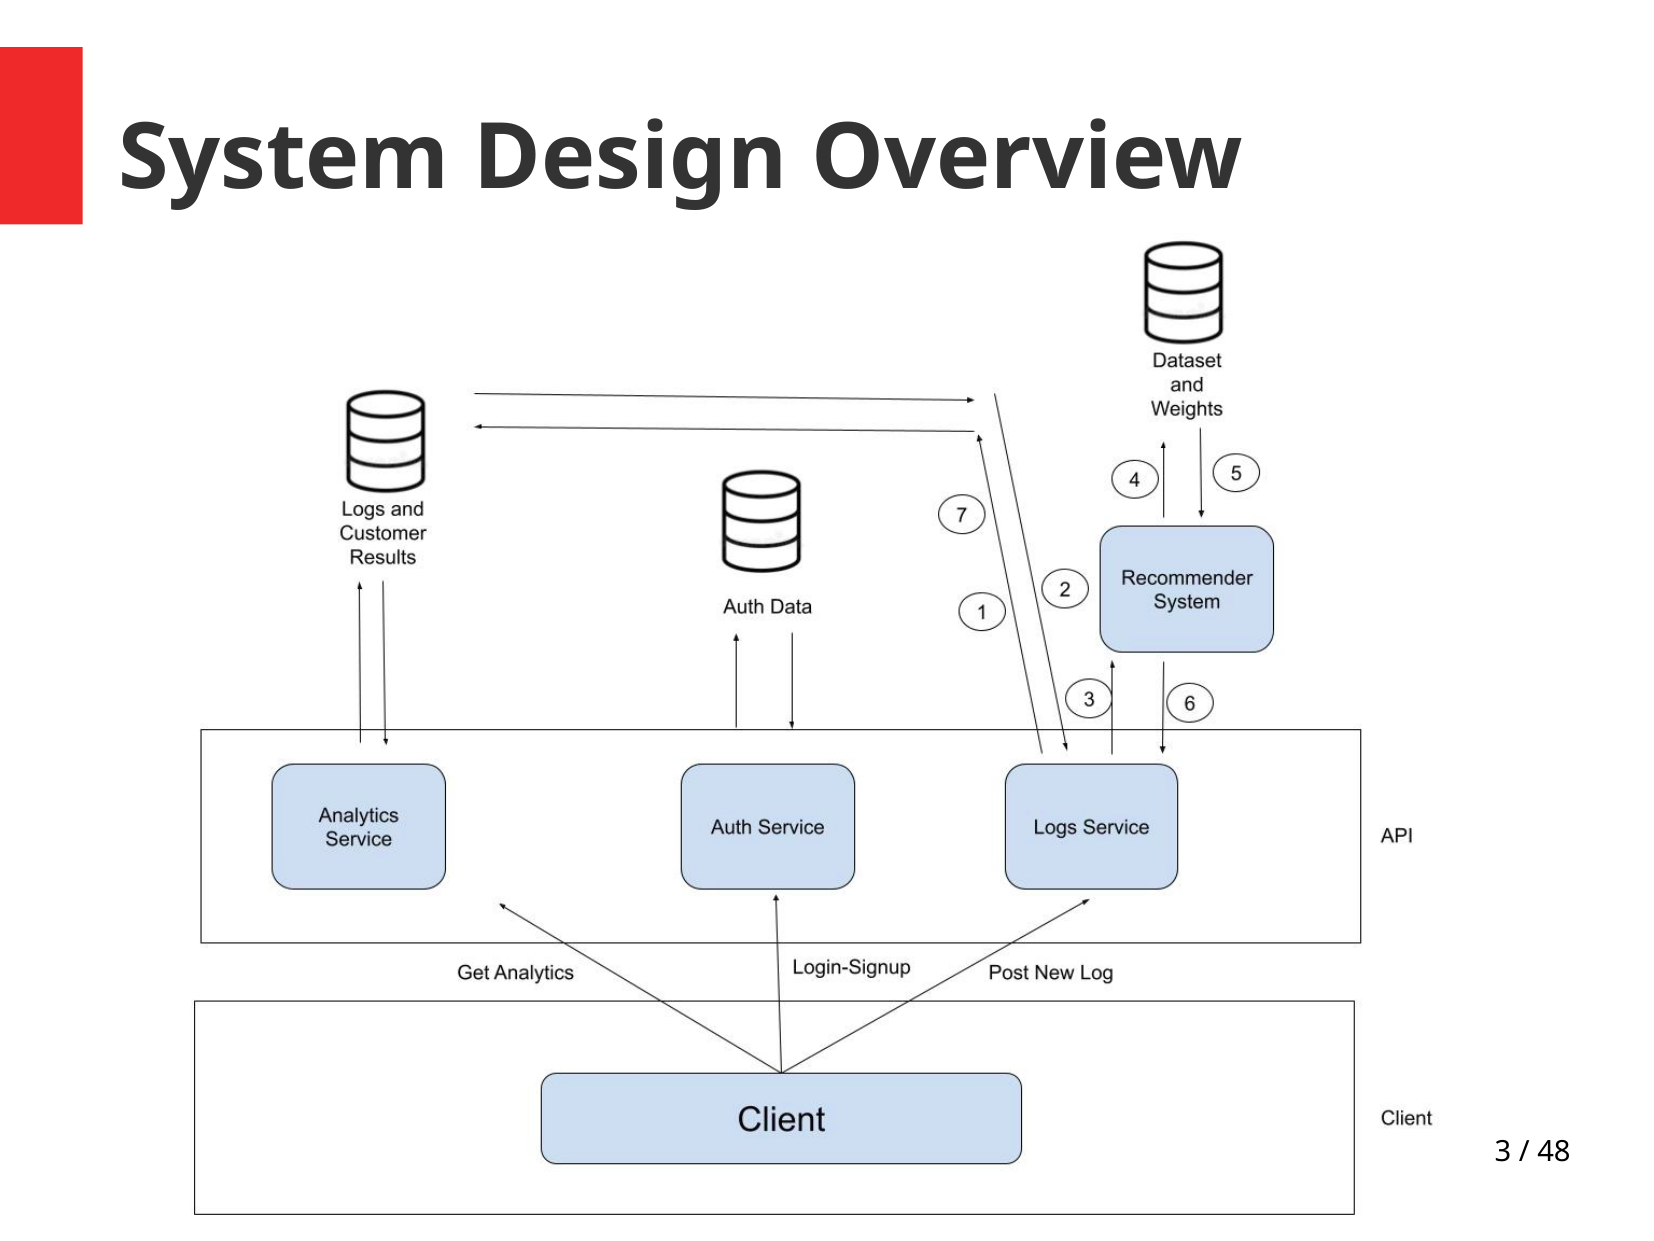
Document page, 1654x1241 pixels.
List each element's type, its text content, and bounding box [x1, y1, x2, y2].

title System Design Overview [118, 49, 1571, 257]
picture [165, 224, 1441, 1230]
